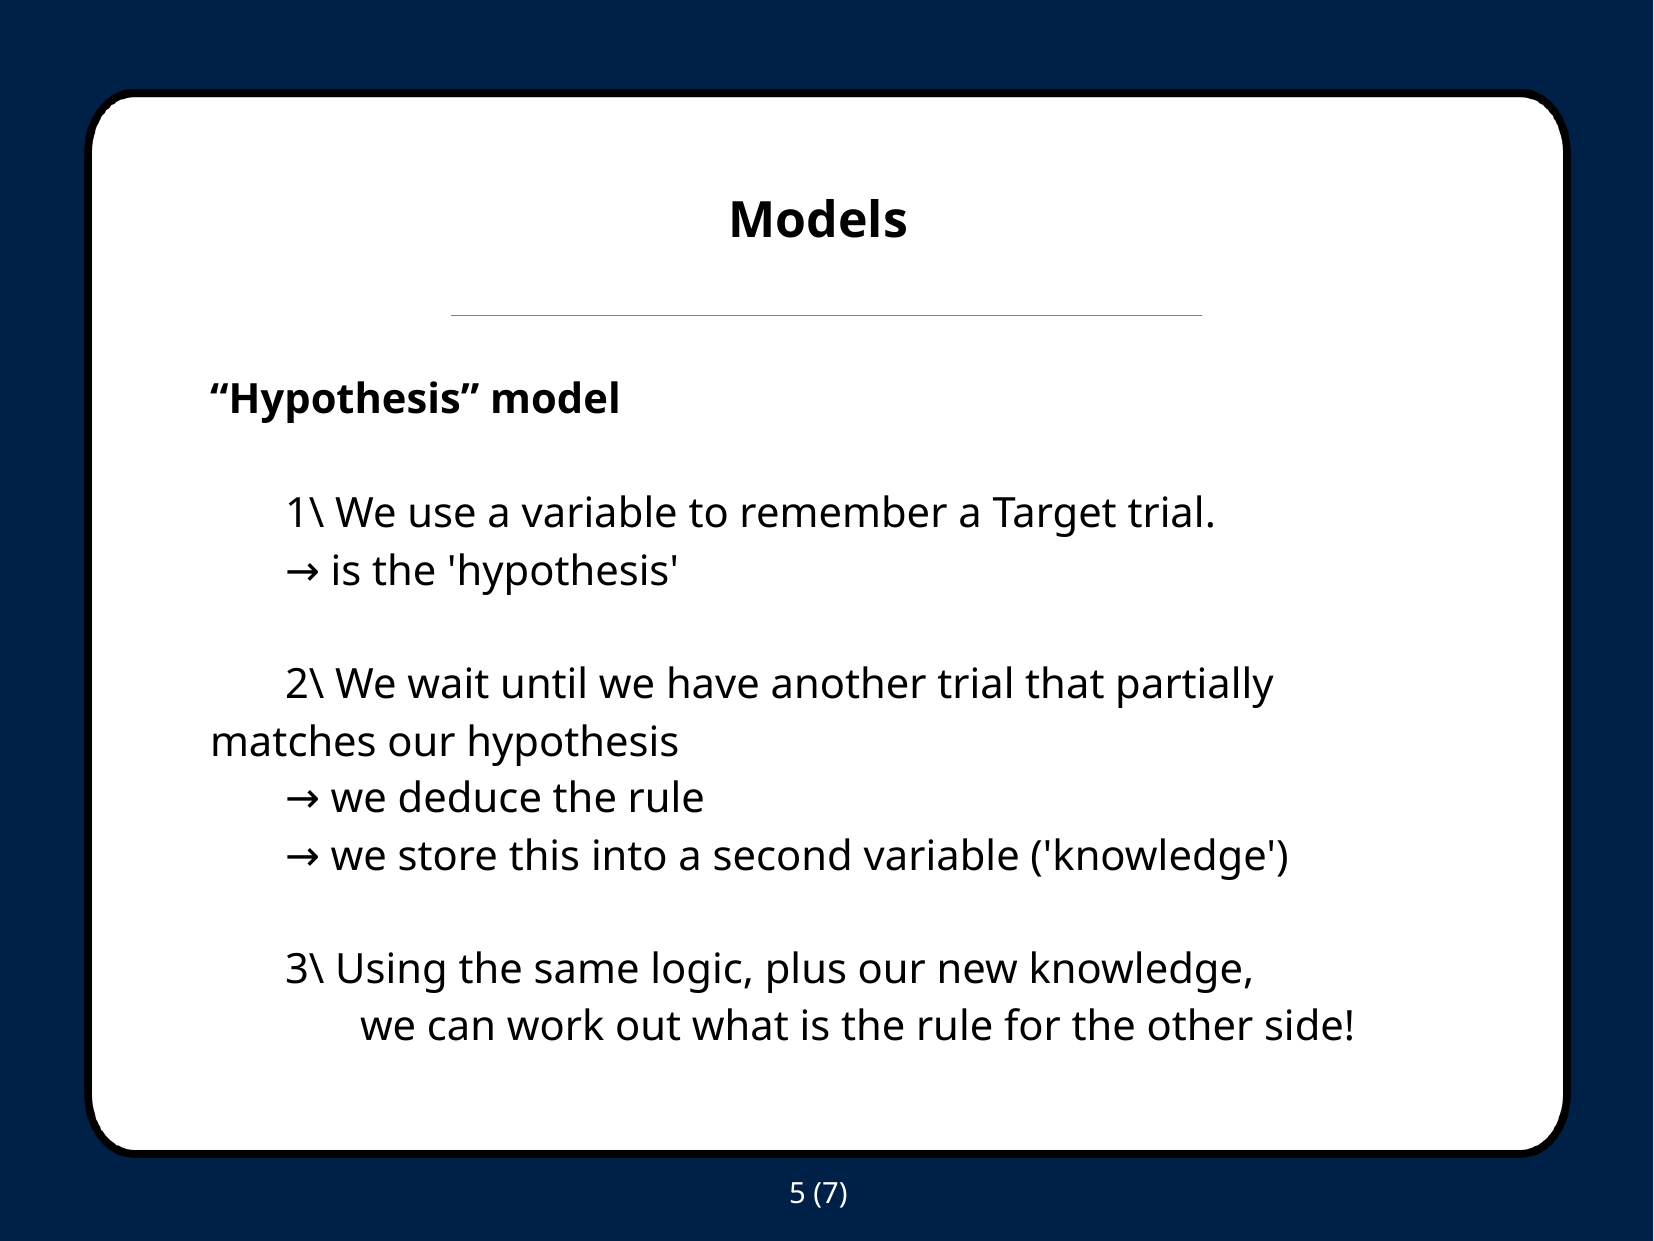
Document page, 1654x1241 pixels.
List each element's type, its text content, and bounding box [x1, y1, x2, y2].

title “Hypothesis” model 1\ We use a variable to remember a Target trial. → is the 'hypothesis' 2\ We wait until we have another trial that partially matches our hypothesis → we deduce the rule → we store this into a second variable ('knowledge') 3\ Using the same logic, plus our new knowledge, we can work out what is the rule for the other side! [210, 420, 1441, 1003]
picture [0, 0, 1654, 1241]
title Models [74, 188, 1562, 247]
title 5 (7) [74, 1170, 1562, 1214]
